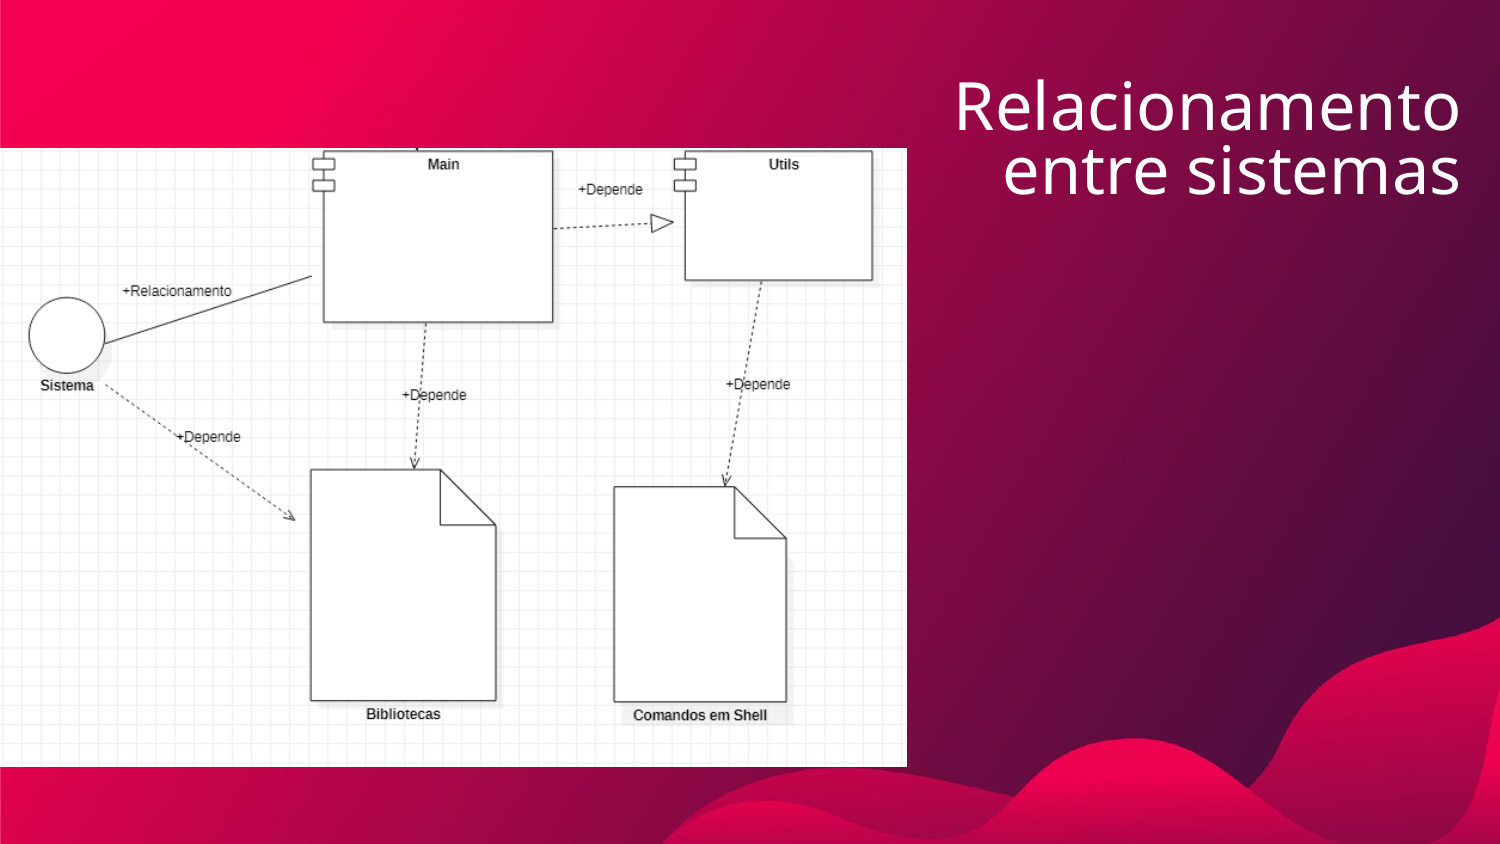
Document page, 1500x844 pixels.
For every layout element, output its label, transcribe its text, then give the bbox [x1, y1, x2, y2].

text_box Relacionamento entre sistemas [539, 64, 1477, 283]
picture [0, 0, 1500, 844]
